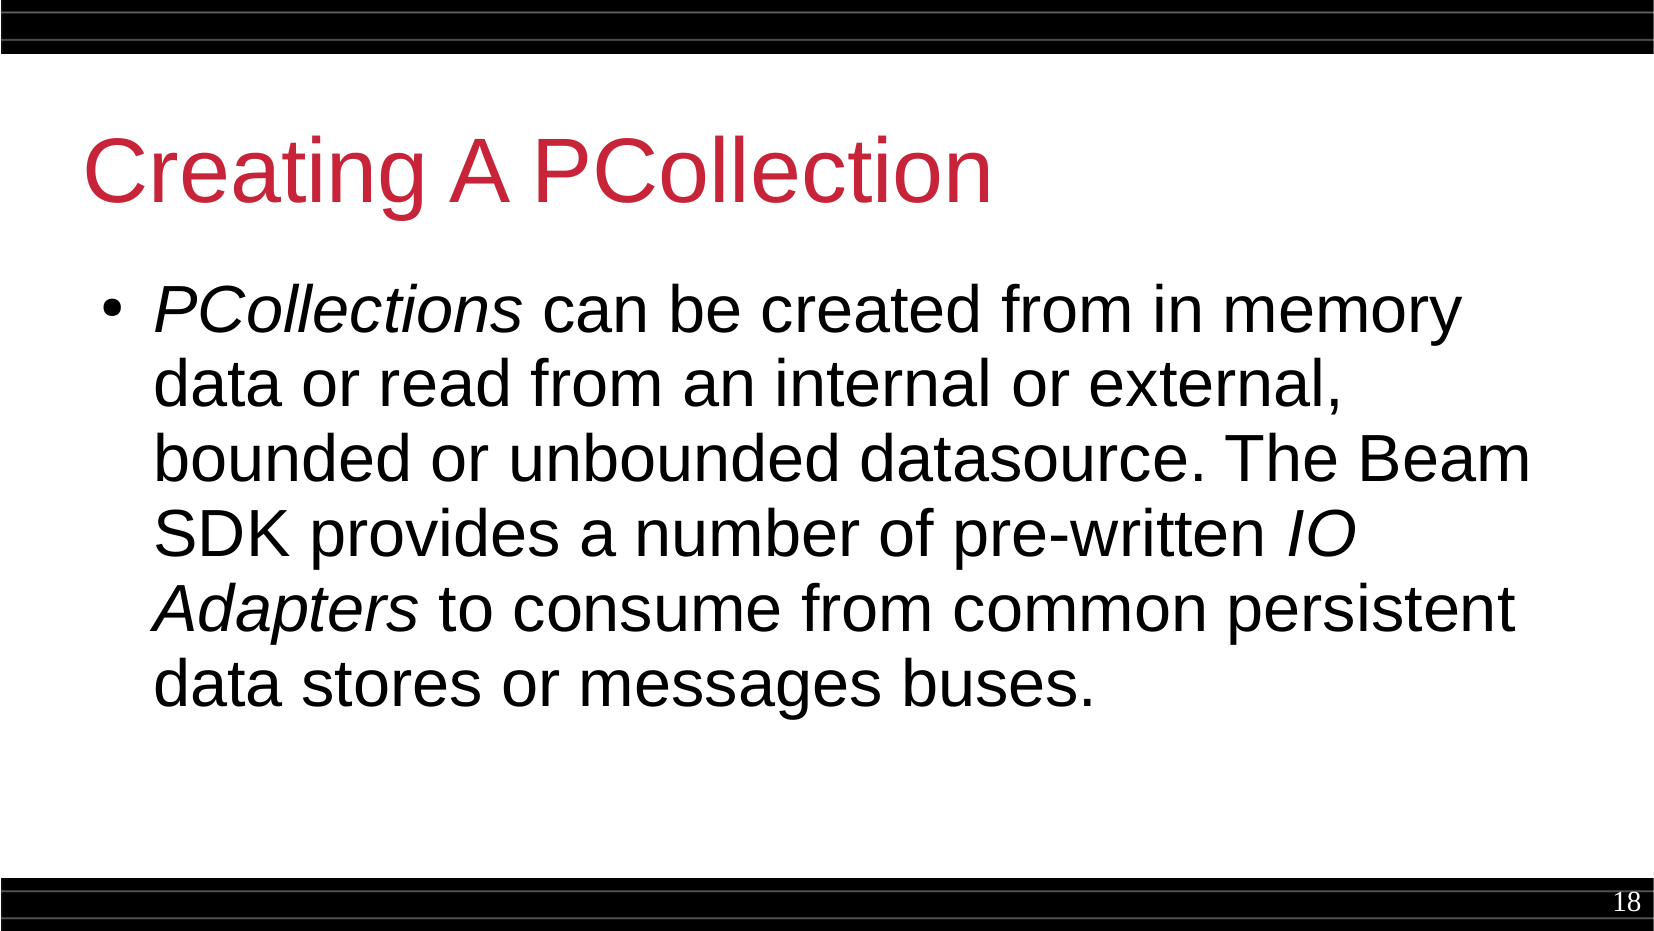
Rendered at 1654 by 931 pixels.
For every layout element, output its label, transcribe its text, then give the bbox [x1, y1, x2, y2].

title Creating A PCollection [82, 92, 1571, 249]
picture [1, 878, 1654, 931]
picture [1, 0, 1654, 54]
list PCollections can be created from in memory data or read from an internal or external, bounded or unbounded datasource. The Beam SDK provides a number of pre-written IO Adapters to consume from common persistent data stores or messages buses. [82, 271, 1571, 758]
